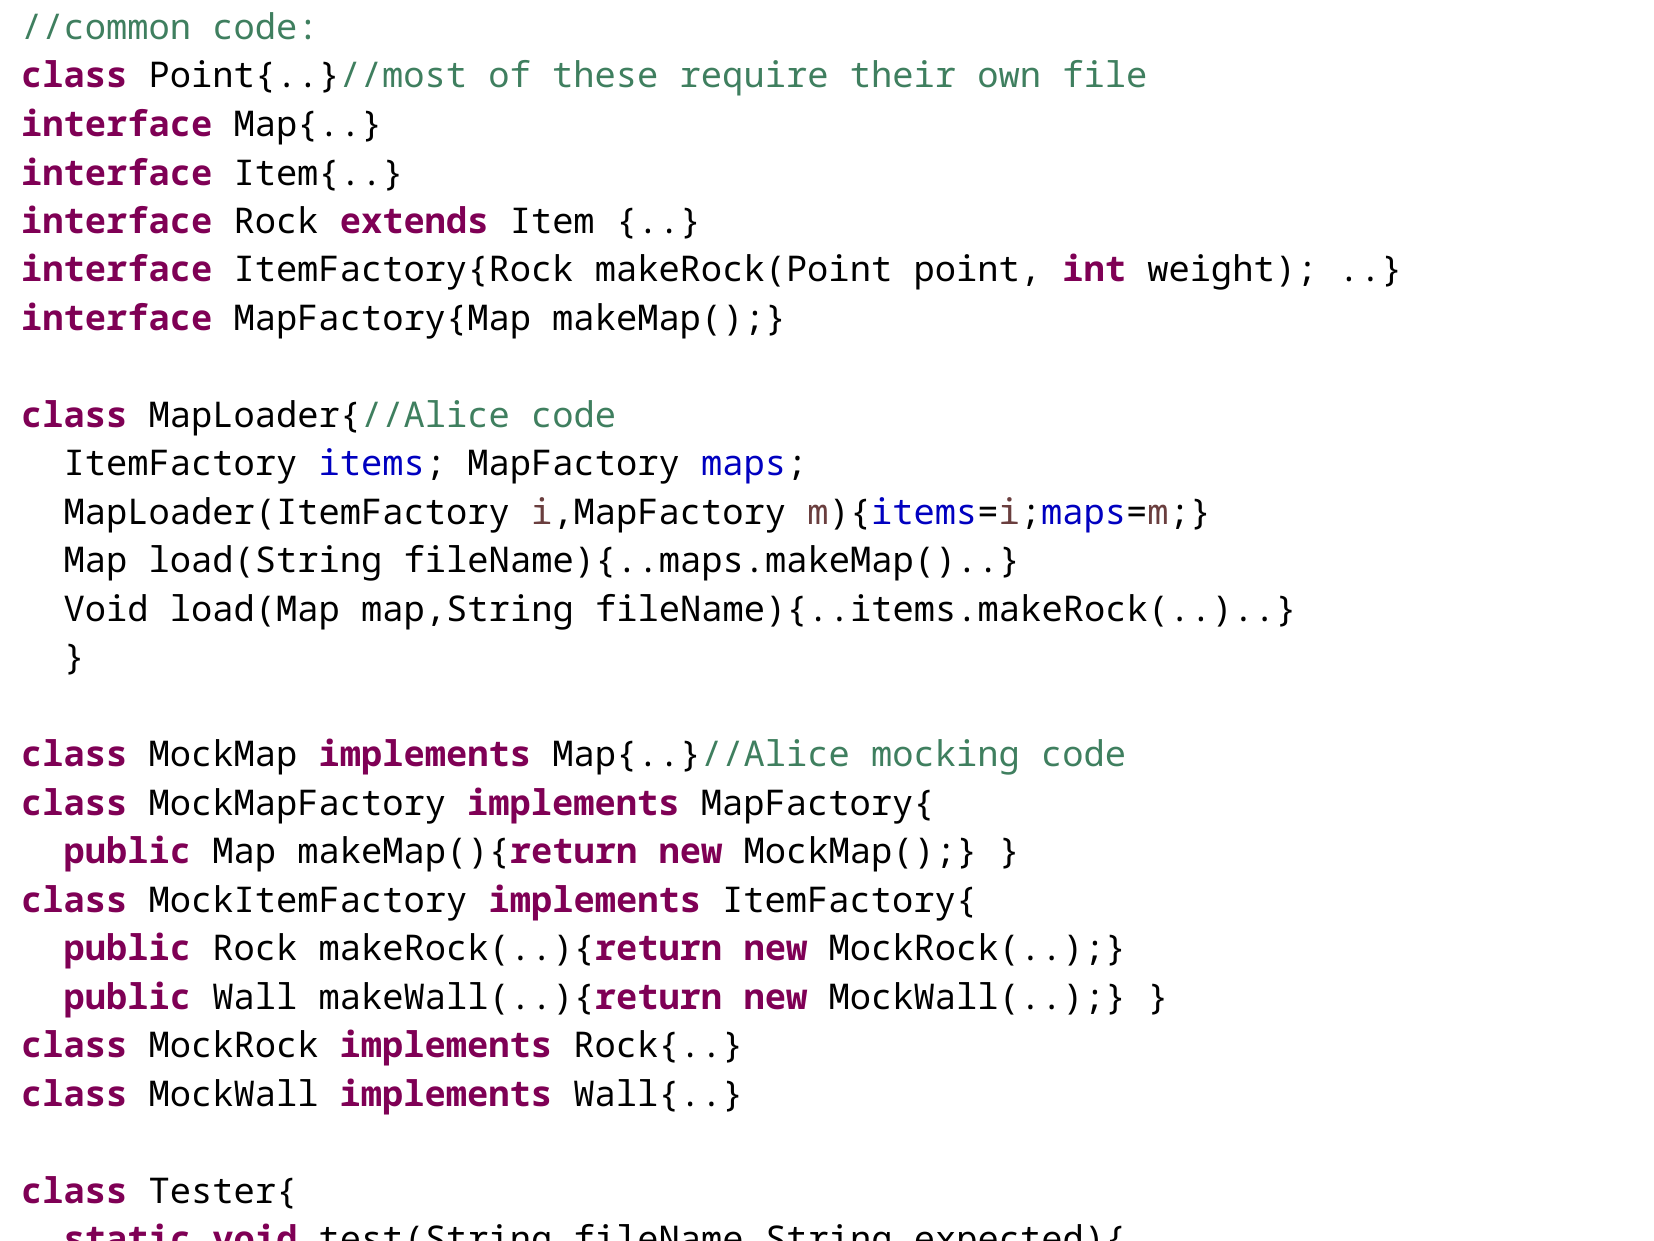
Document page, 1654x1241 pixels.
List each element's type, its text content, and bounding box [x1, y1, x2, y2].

text_box //common code: class Point{..}//most of these require their own file interface Map{..} interface Item{..} interface Rock extends Item {..} interface ItemFactory{Rock makeRock(Point point, int weight); ..} interface MapFactory{Map makeMap();} class MapLoader{//Alice code ItemFactory items; MapFactory maps; MapLoader(ItemFactory i,MapFactory m){items=i;maps=m;} Map load(String fileName){..maps.makeMap()..} Void load(Map map,String fileName){..items.makeRock(..)..} } class MockMap implements Map{..}//Alice mocking code class MockMapFactory implements MapFactory{ public Map makeMap(){return new MockMap();} } class MockItemFactory implements ItemFactory{ public Rock makeRock(..){return new MockRock(..);} public Wall makeWall(..){return new MockWall(..);} } class MockRock implements Rock{..} class MockWall implements Wall{..} class Tester{ static void test(String fileName,String expected){ MapLoader m=new MapLoader(new MockMapFactory(),new MockItemFactory()); Map map=m.load(fileName) assert map.toString().equals(expected); }} [6, 0, 1654, 1241]
